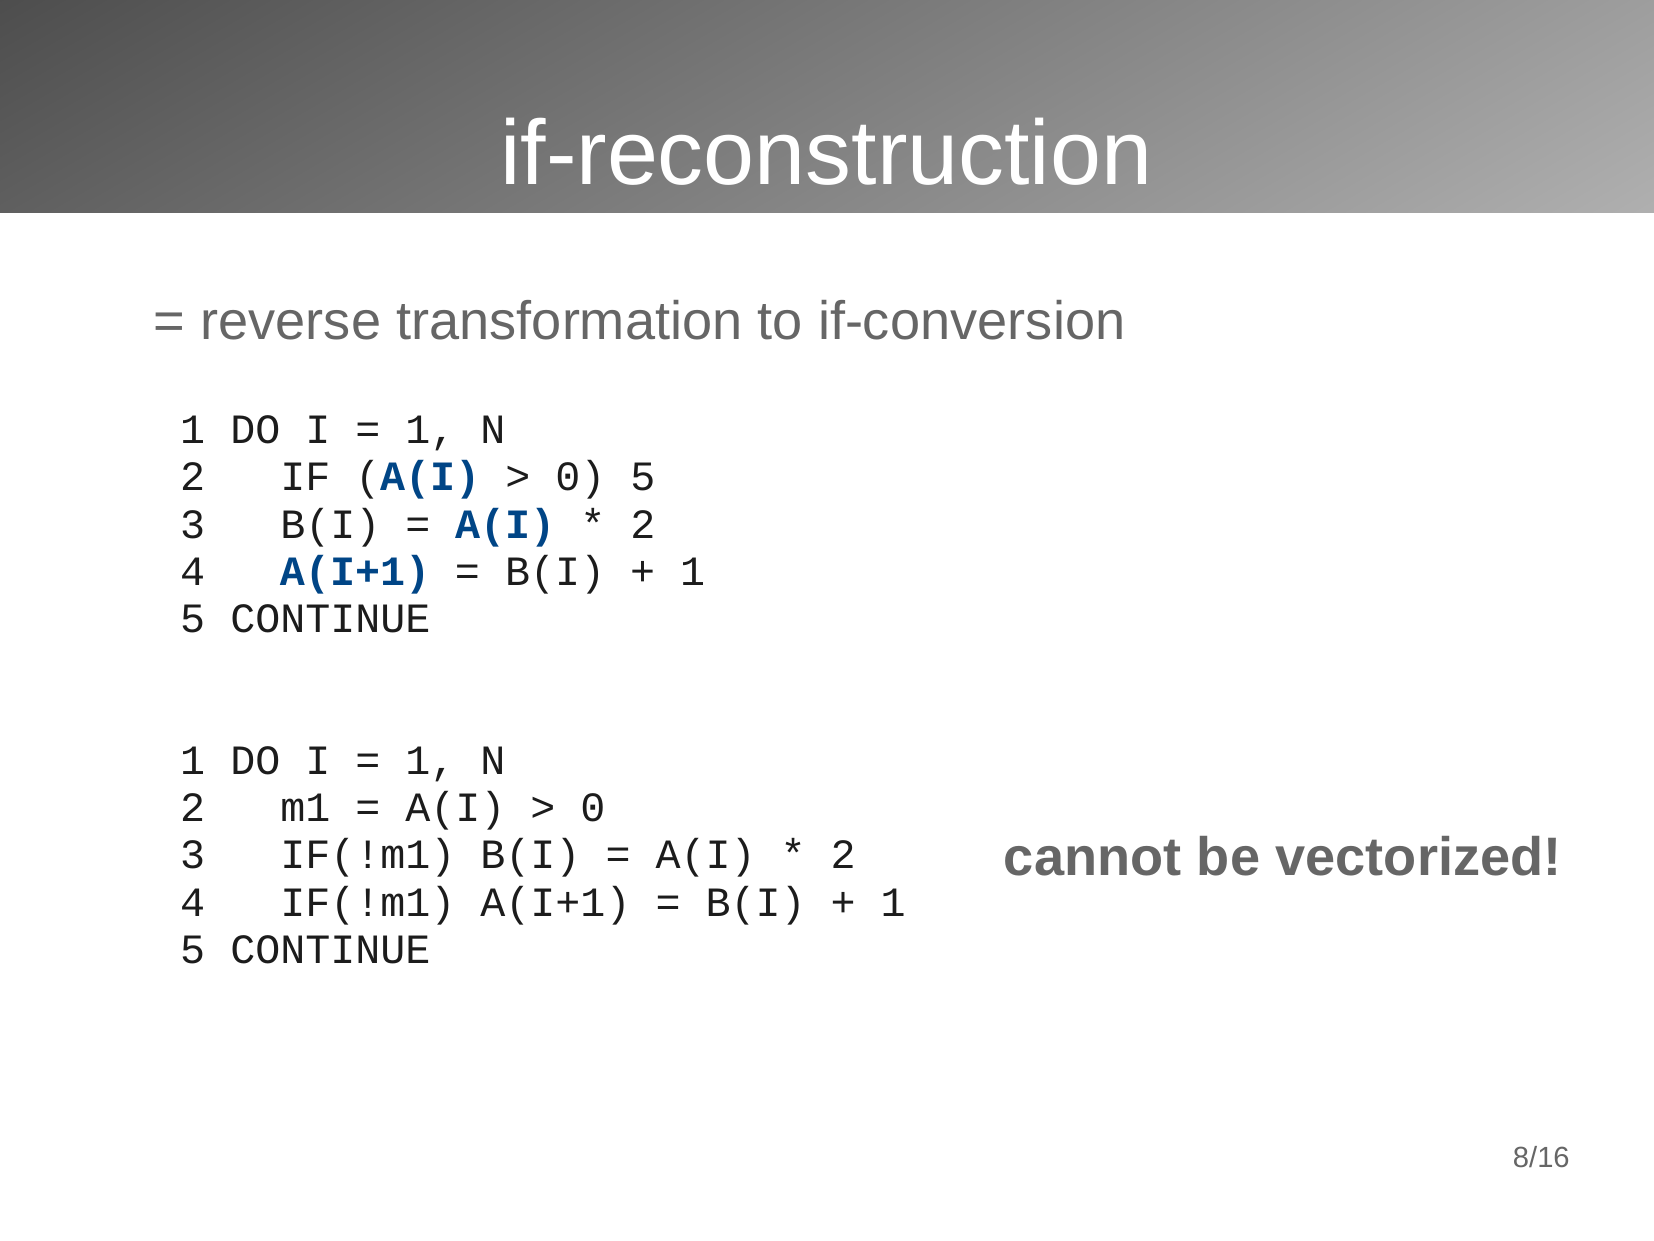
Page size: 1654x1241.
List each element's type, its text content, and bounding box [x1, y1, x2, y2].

title if-reconstruction [82, 49, 1571, 257]
list = reverse transformation to if-conversion [82, 290, 1571, 1010]
text_box 1 DO I = 1, N 2 IF (A(I) > 0) 5 3 B(I) = A(I) * 2 4 A(I+1) = B(I) + 1 5 CONTINUE 1 DO I = 1, N 2 m1 = A(I) > 0 3 IF(!m1) B(I) = A(I) * 2 4 IF(!m1) A(I+1) = B(I) + 1 5 CONTINUE [165, 401, 1571, 1193]
text_box [0, 0, 1654, 213]
text_box <číslo>/16 [1346, 1133, 1654, 1182]
list cannot be vectorized! [933, 826, 1571, 1010]
